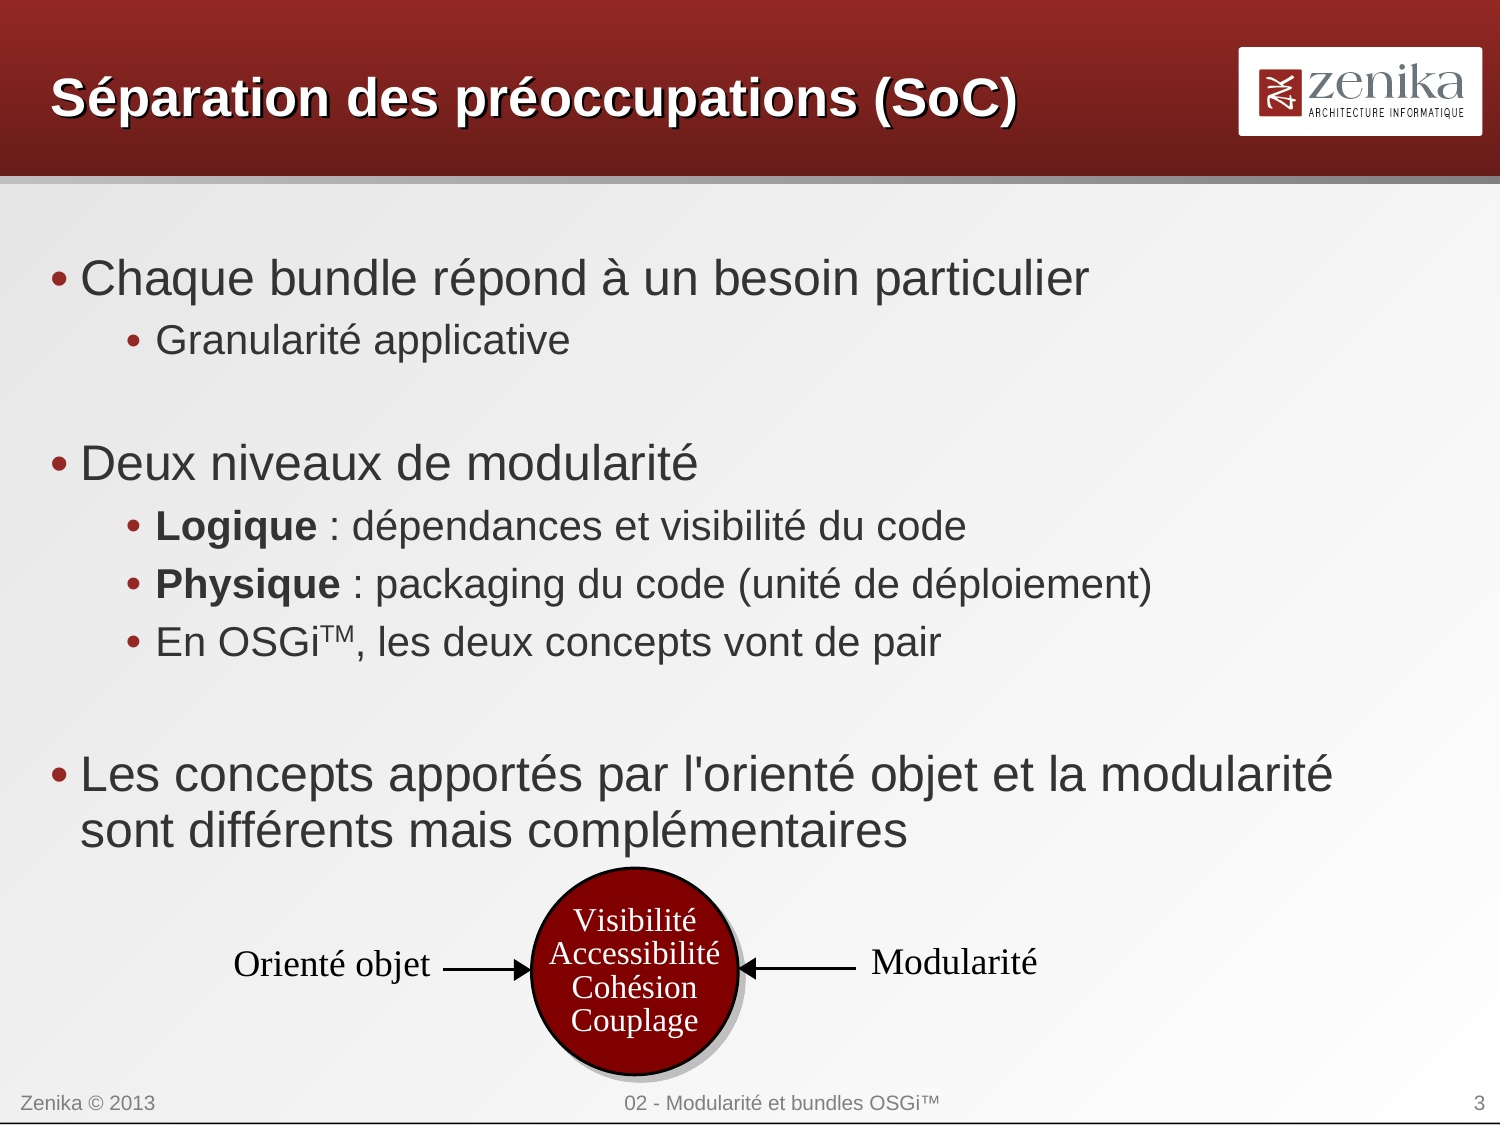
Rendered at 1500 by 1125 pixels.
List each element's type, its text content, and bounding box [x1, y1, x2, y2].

text_box Modularité [856, 937, 1093, 995]
text_box Orienté objet [218, 939, 455, 997]
list Chaque bundle répond à un besoin particulier Granularité applicative Deux niveaux de modularité Logique : dépendances et visibilité du code Physique : packaging du code (unité de déploiement) En OSGiTM, les deux concepts vont de pair Les concepts apportés par l'orienté objet et la modularité sont différents mais complémentaires [50, 249, 1435, 1079]
picture [1257, 58, 1464, 125]
text_box Visibilité Accessibilité Cohésion Couplage [531, 868, 739, 1075]
title Séparation des préoccupations (SoC) [50, 15, 1206, 180]
